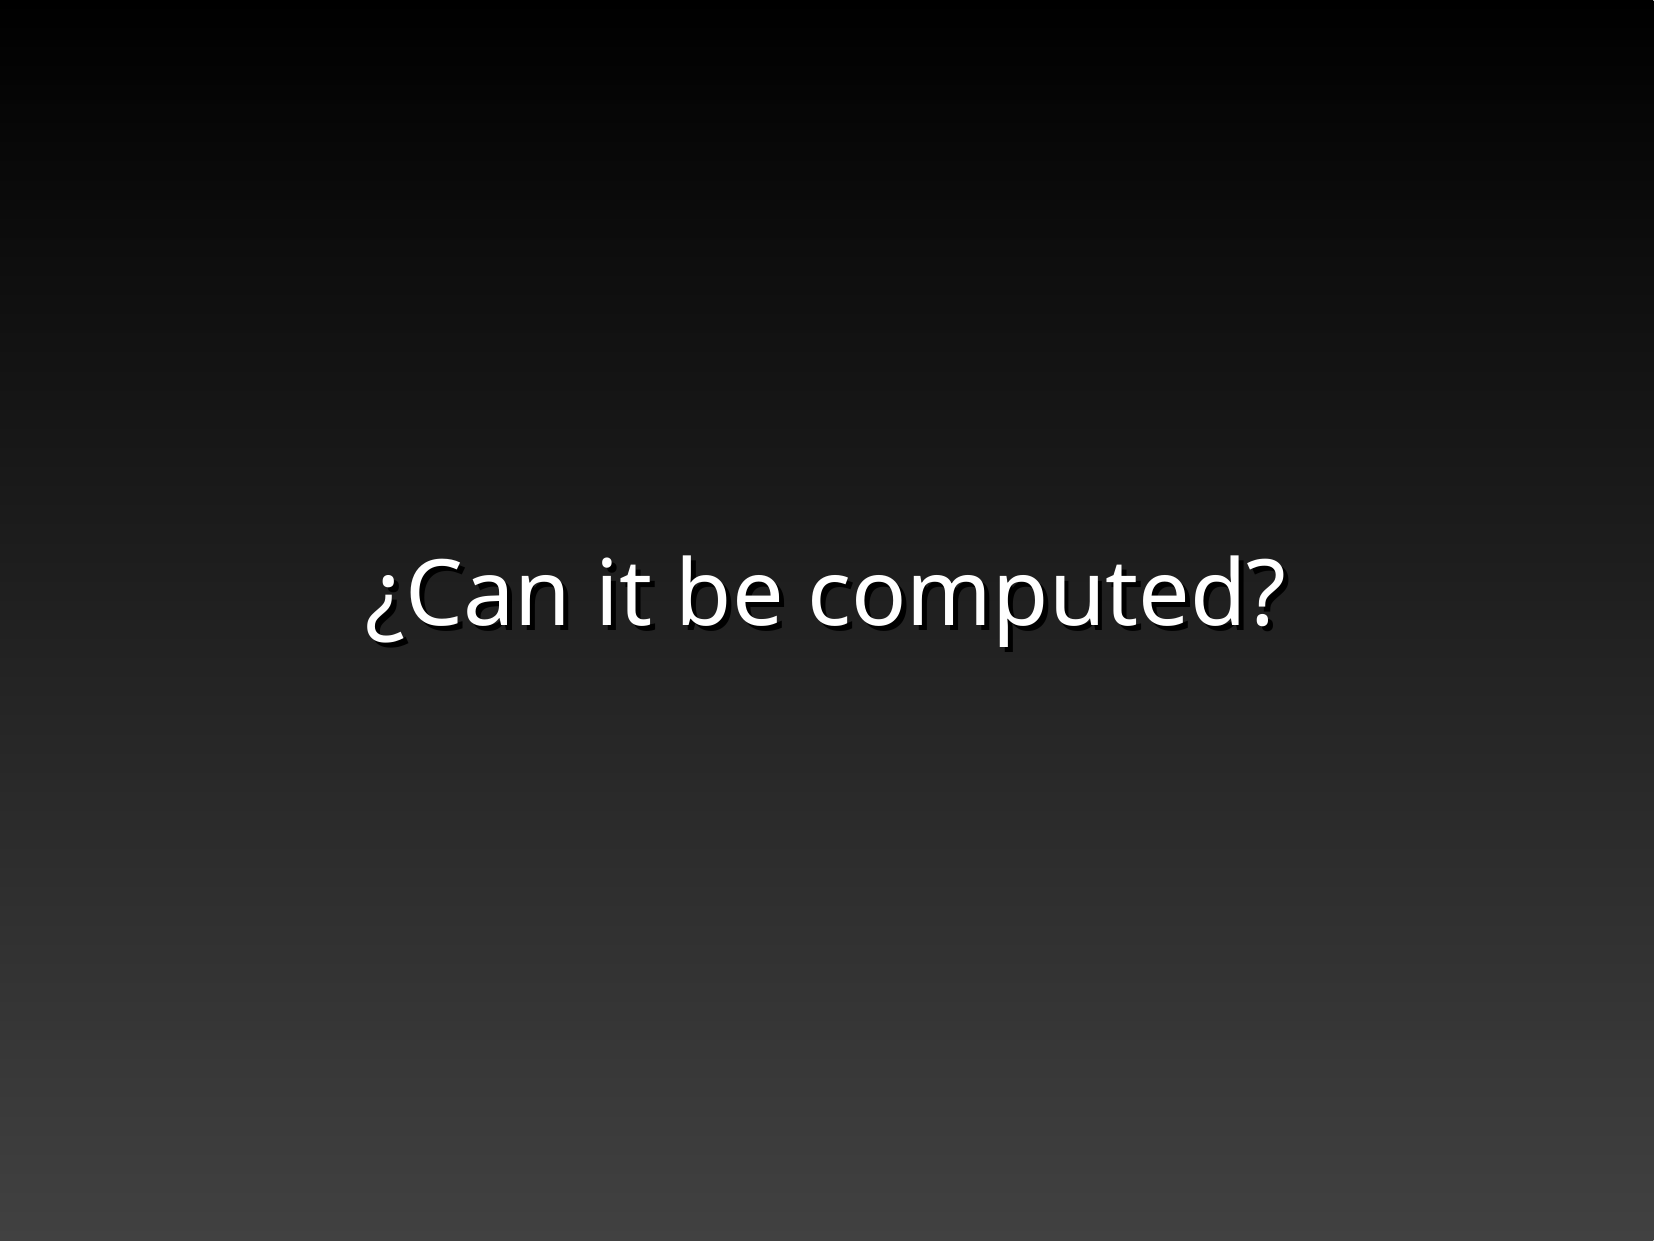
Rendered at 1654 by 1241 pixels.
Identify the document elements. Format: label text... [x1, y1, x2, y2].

title ¿Can it be computed? [82, 493, 1571, 687]
